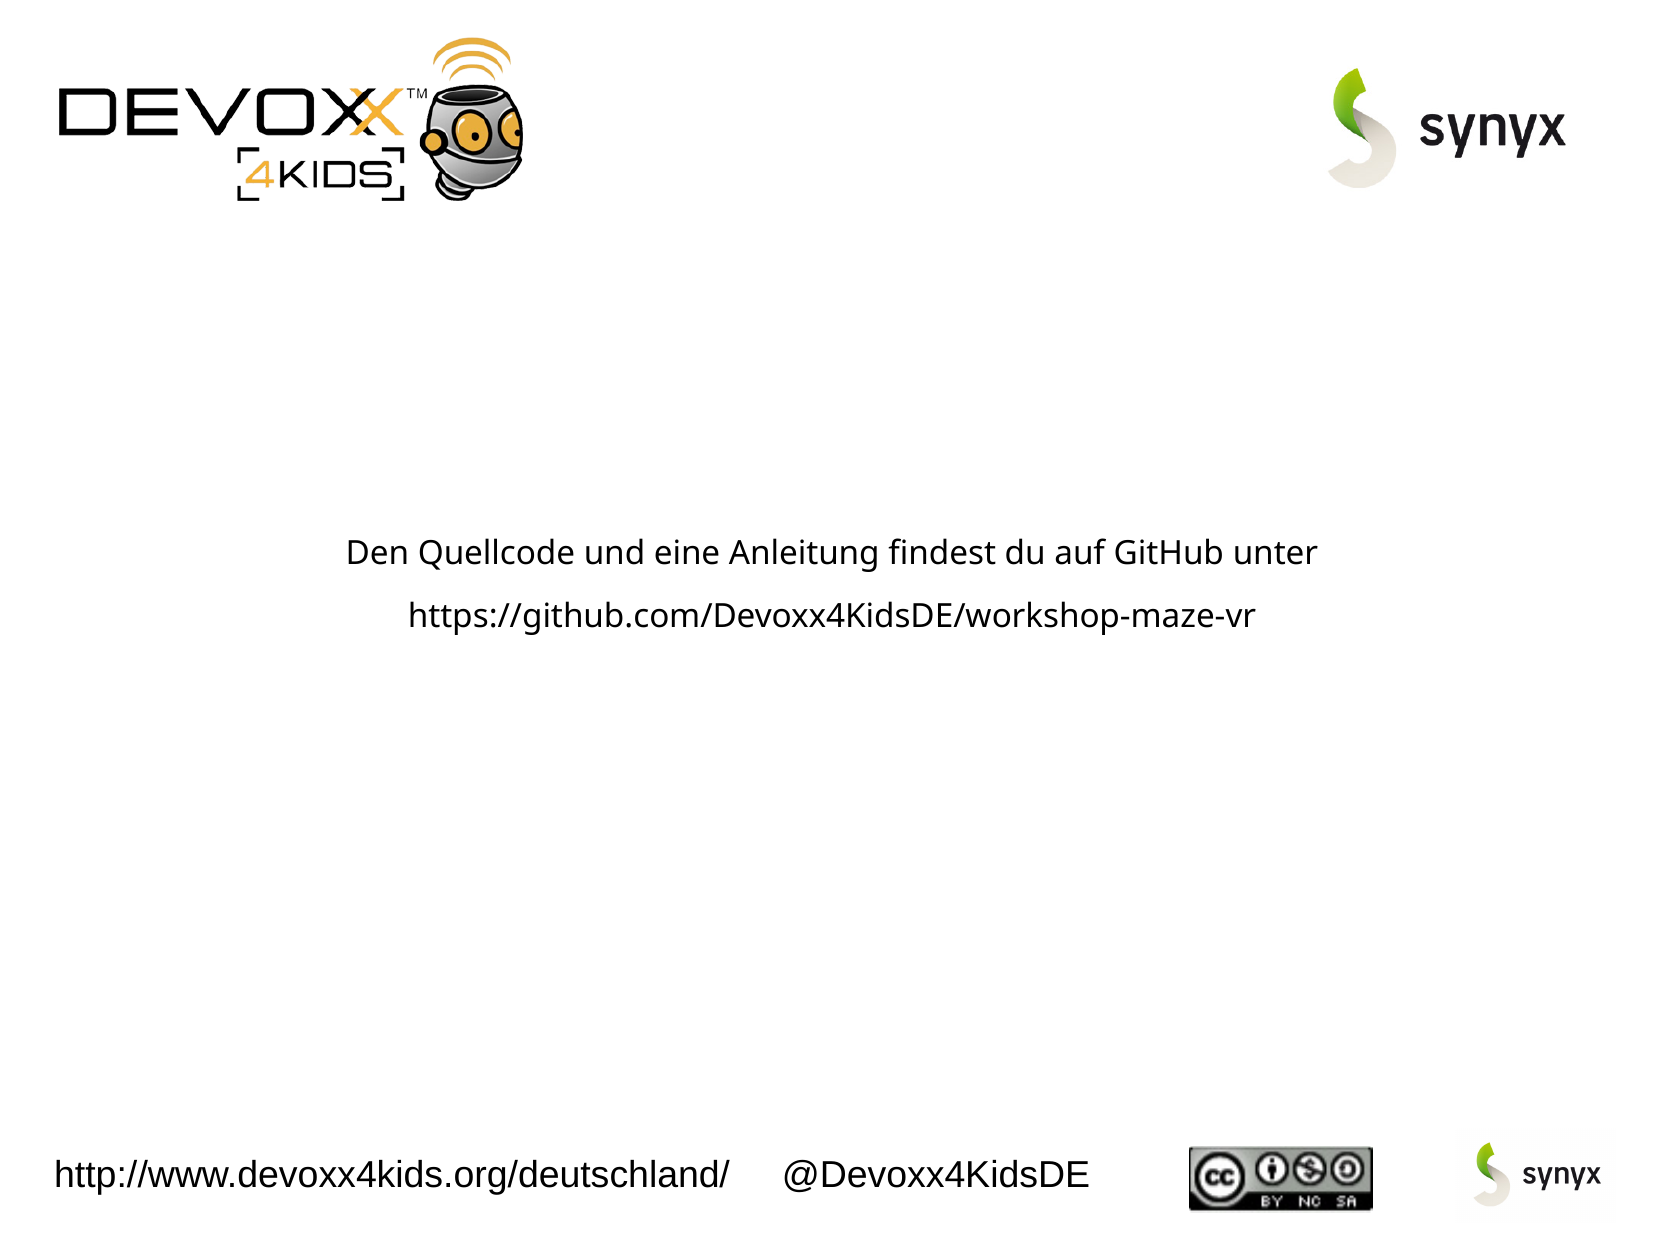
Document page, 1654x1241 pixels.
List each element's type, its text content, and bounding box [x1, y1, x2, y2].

title [59, 349, 1583, 591]
picture [1455, 1128, 1616, 1223]
picture [59, 37, 523, 201]
text_box Den Quellcode und eine Anleitung findest du auf GitHub unter https://github.com/Devoxx4KidsDE/workshop-maze-vr [159, 513, 1494, 654]
picture [1189, 1146, 1373, 1213]
picture [1293, 41, 1594, 219]
